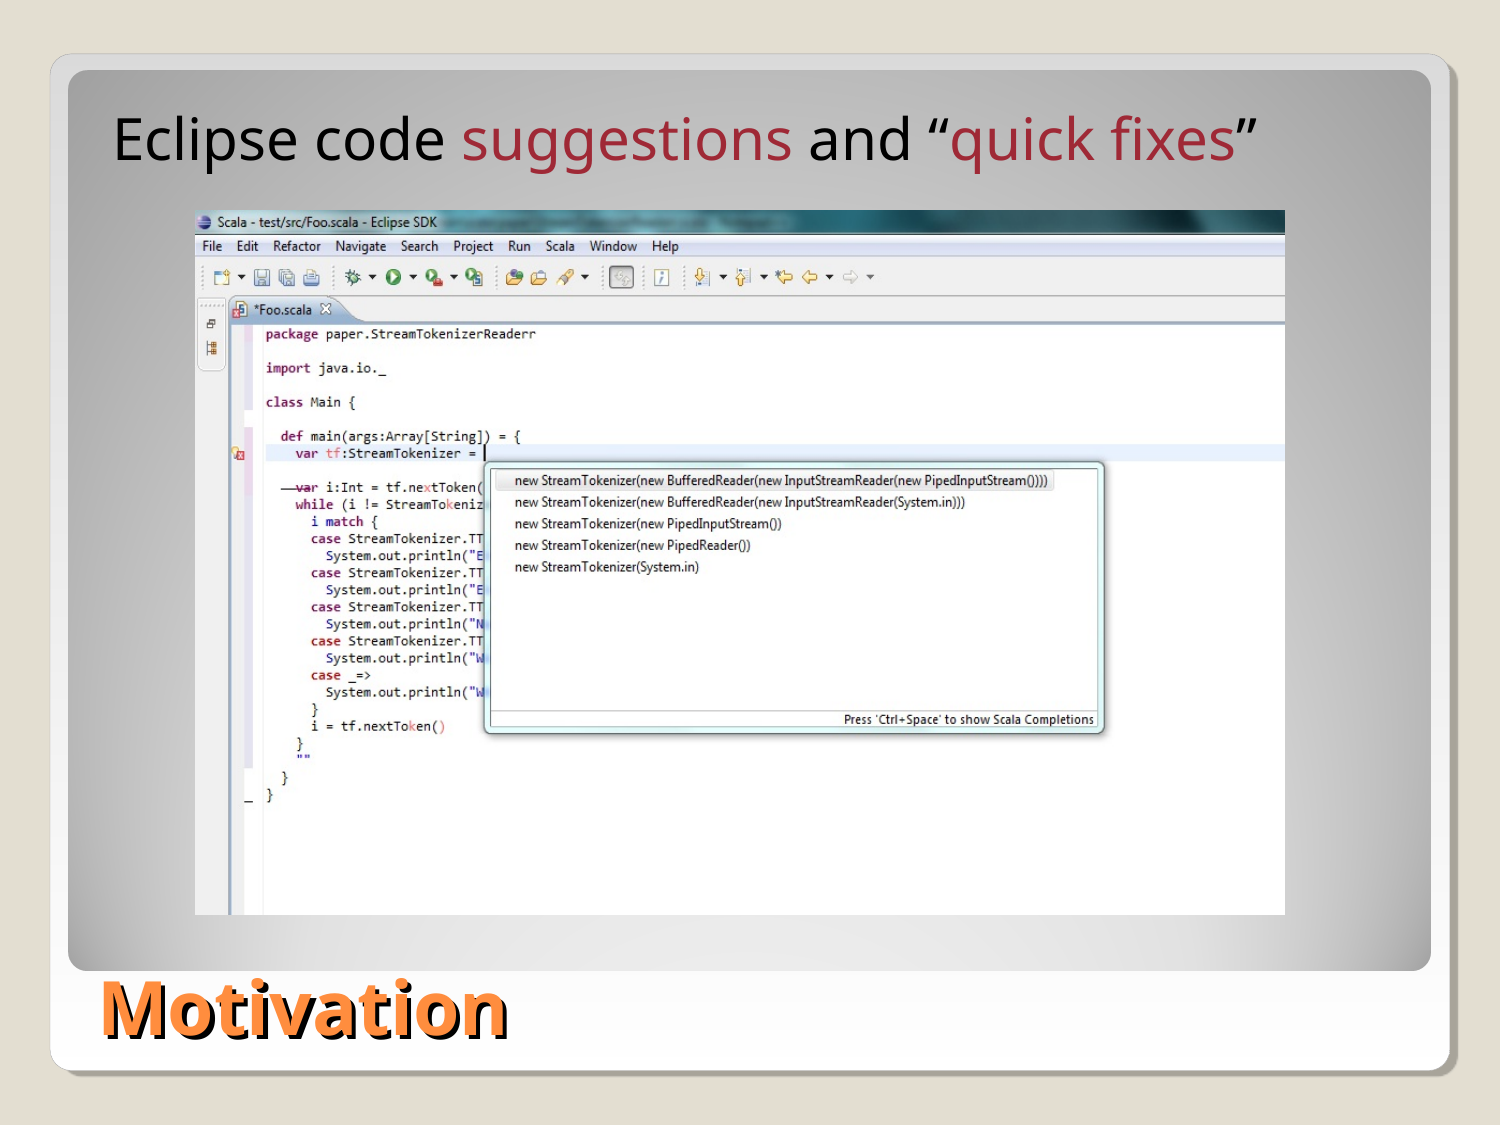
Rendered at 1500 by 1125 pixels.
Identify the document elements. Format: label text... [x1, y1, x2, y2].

text_box Motivation [82, 885, 1426, 1058]
text_box Eclipse code suggestions and “quick fixes” [82, 86, 1426, 811]
picture [67, 69, 1432, 972]
